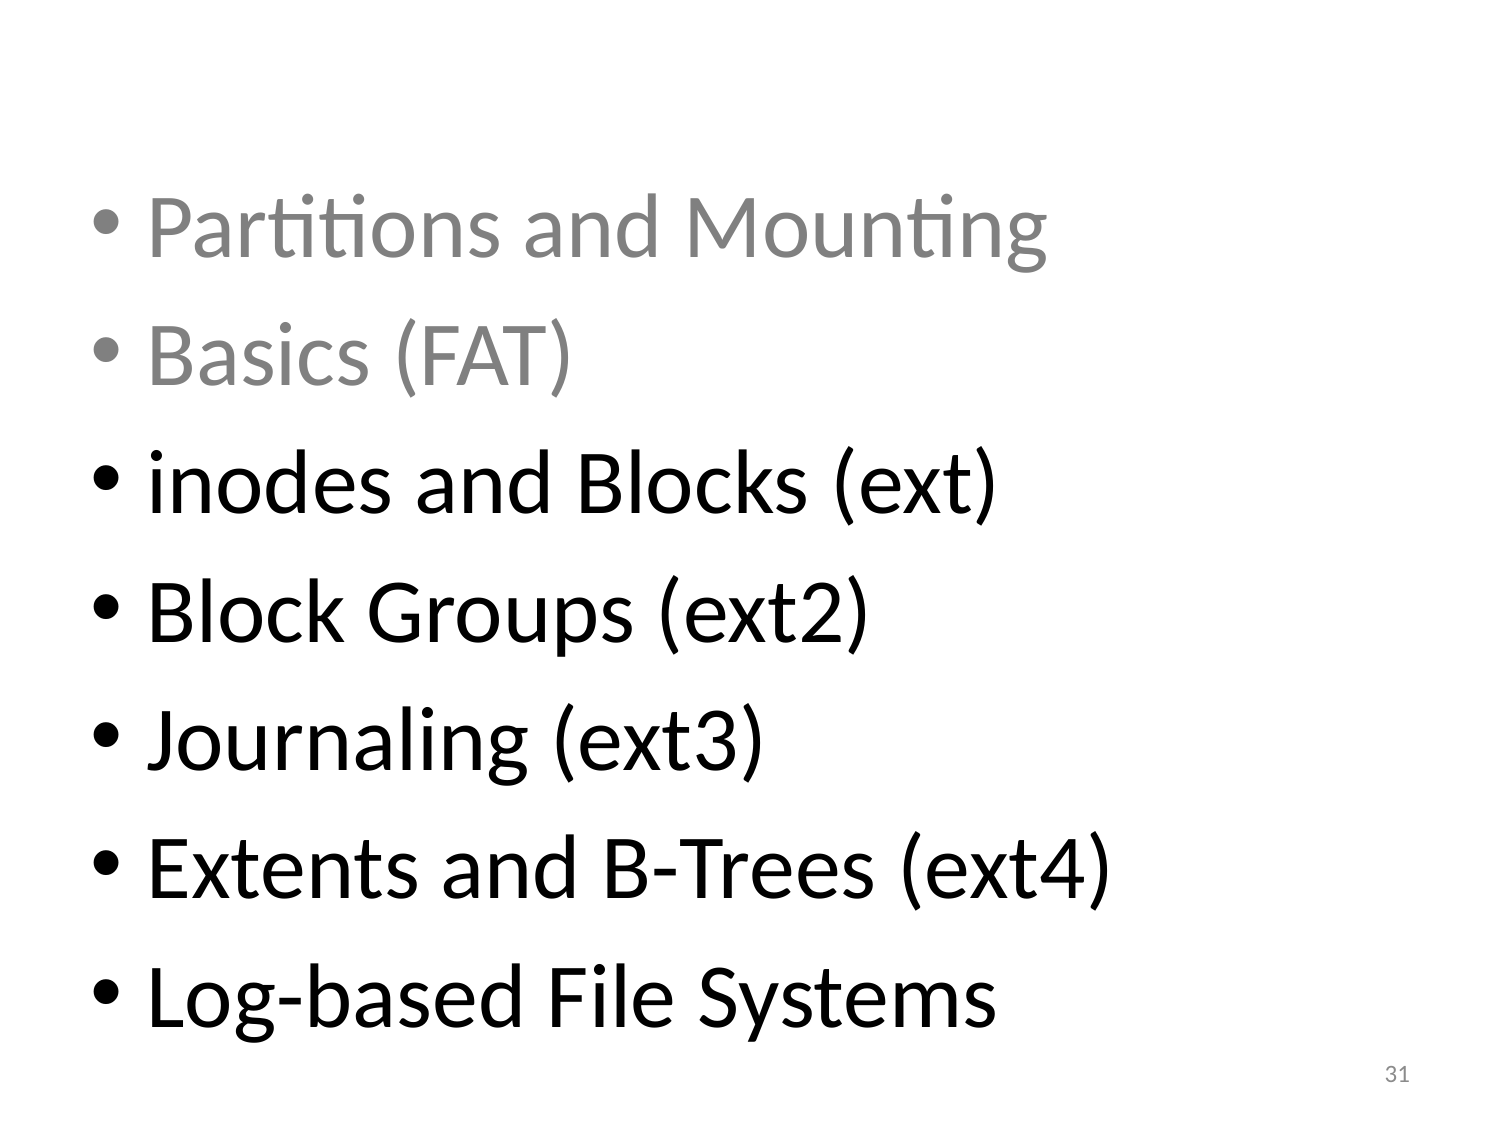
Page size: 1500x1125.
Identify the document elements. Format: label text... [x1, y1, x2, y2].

slide_number <number> [1074, 1042, 1425, 1103]
list Partitions and Mounting Basics (FAT) inodes and Blocks (ext) Block Groups (ext2) Journaling (ext3) Extents and B-Trees (ext4) Log-based File Systems [75, 128, 1425, 1083]
